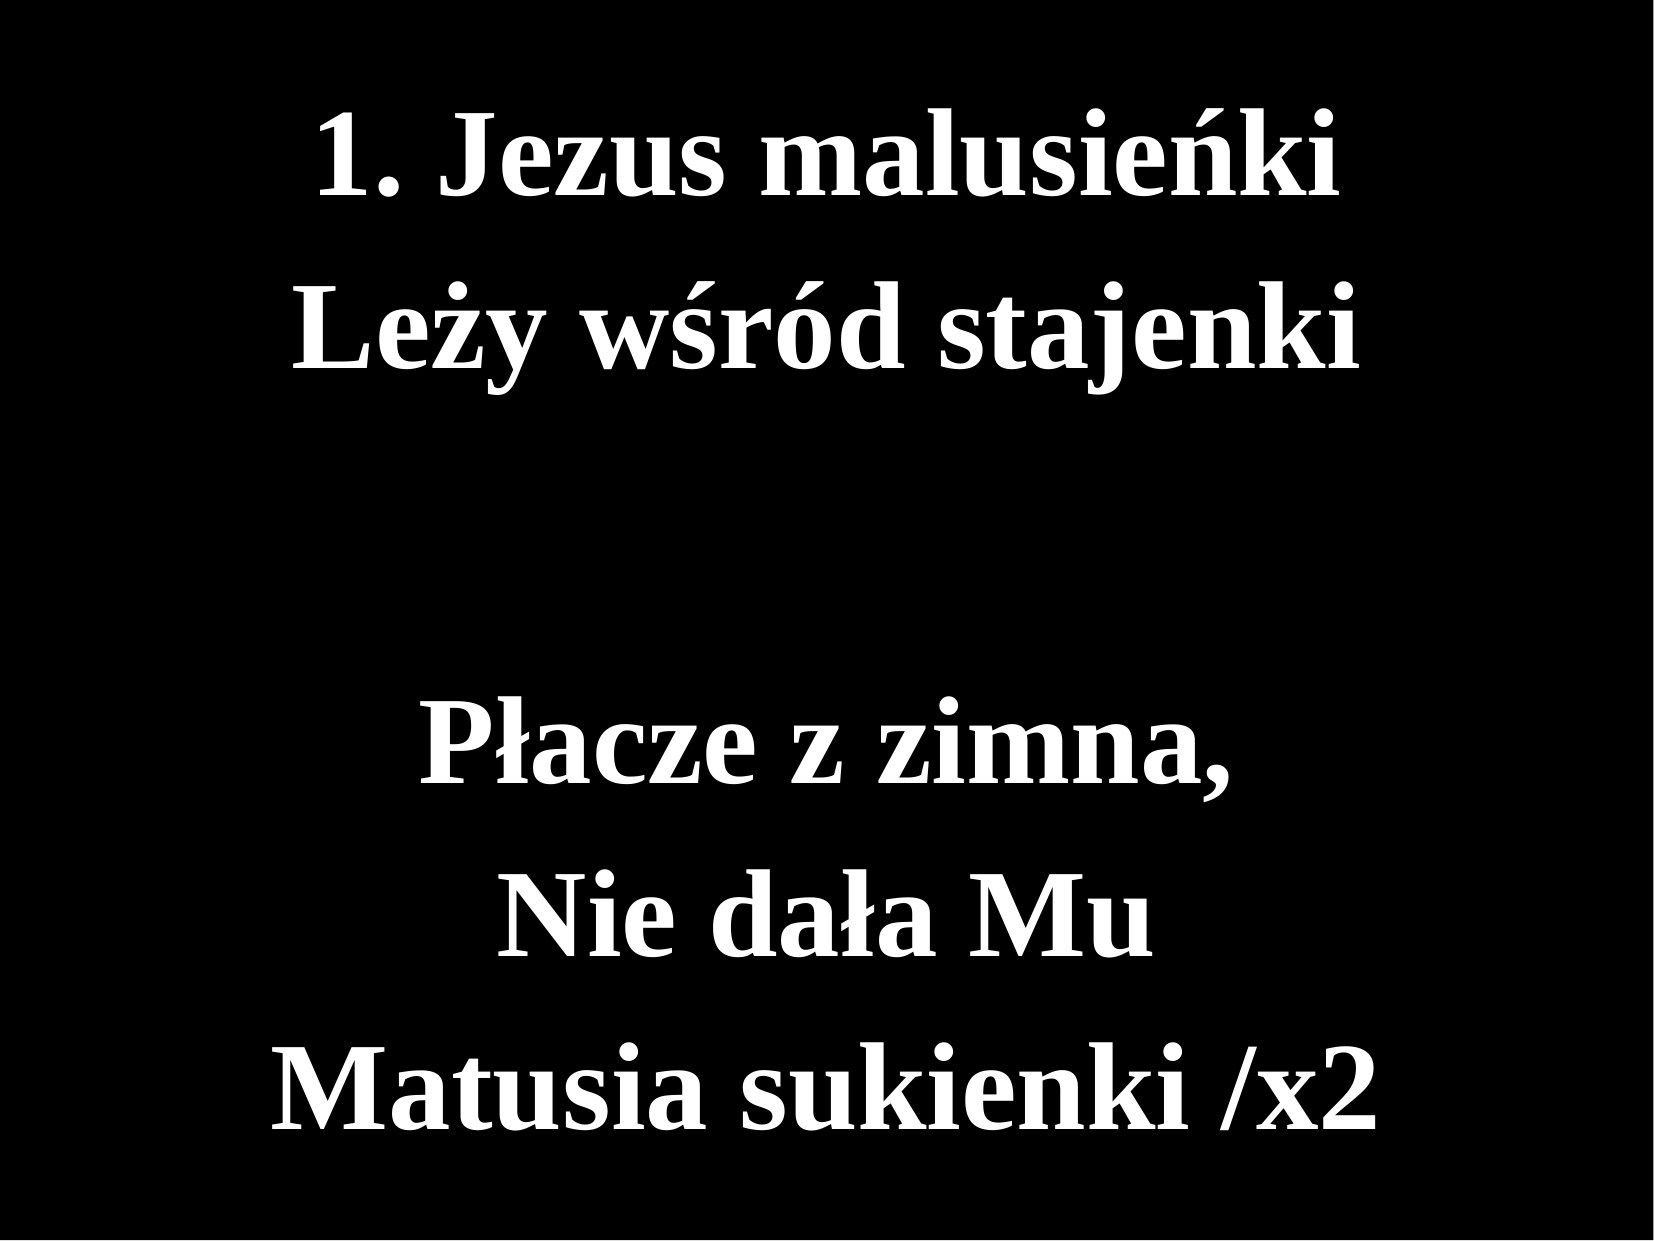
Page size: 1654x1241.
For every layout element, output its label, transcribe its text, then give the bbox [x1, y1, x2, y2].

title 1. Jezus malusieńki ppp Leży wśród stajenki Płacze z zimna, ppp Nie dała Mu ppp Matusia sukienki /x2 [0, 0, 1654, 1241]
